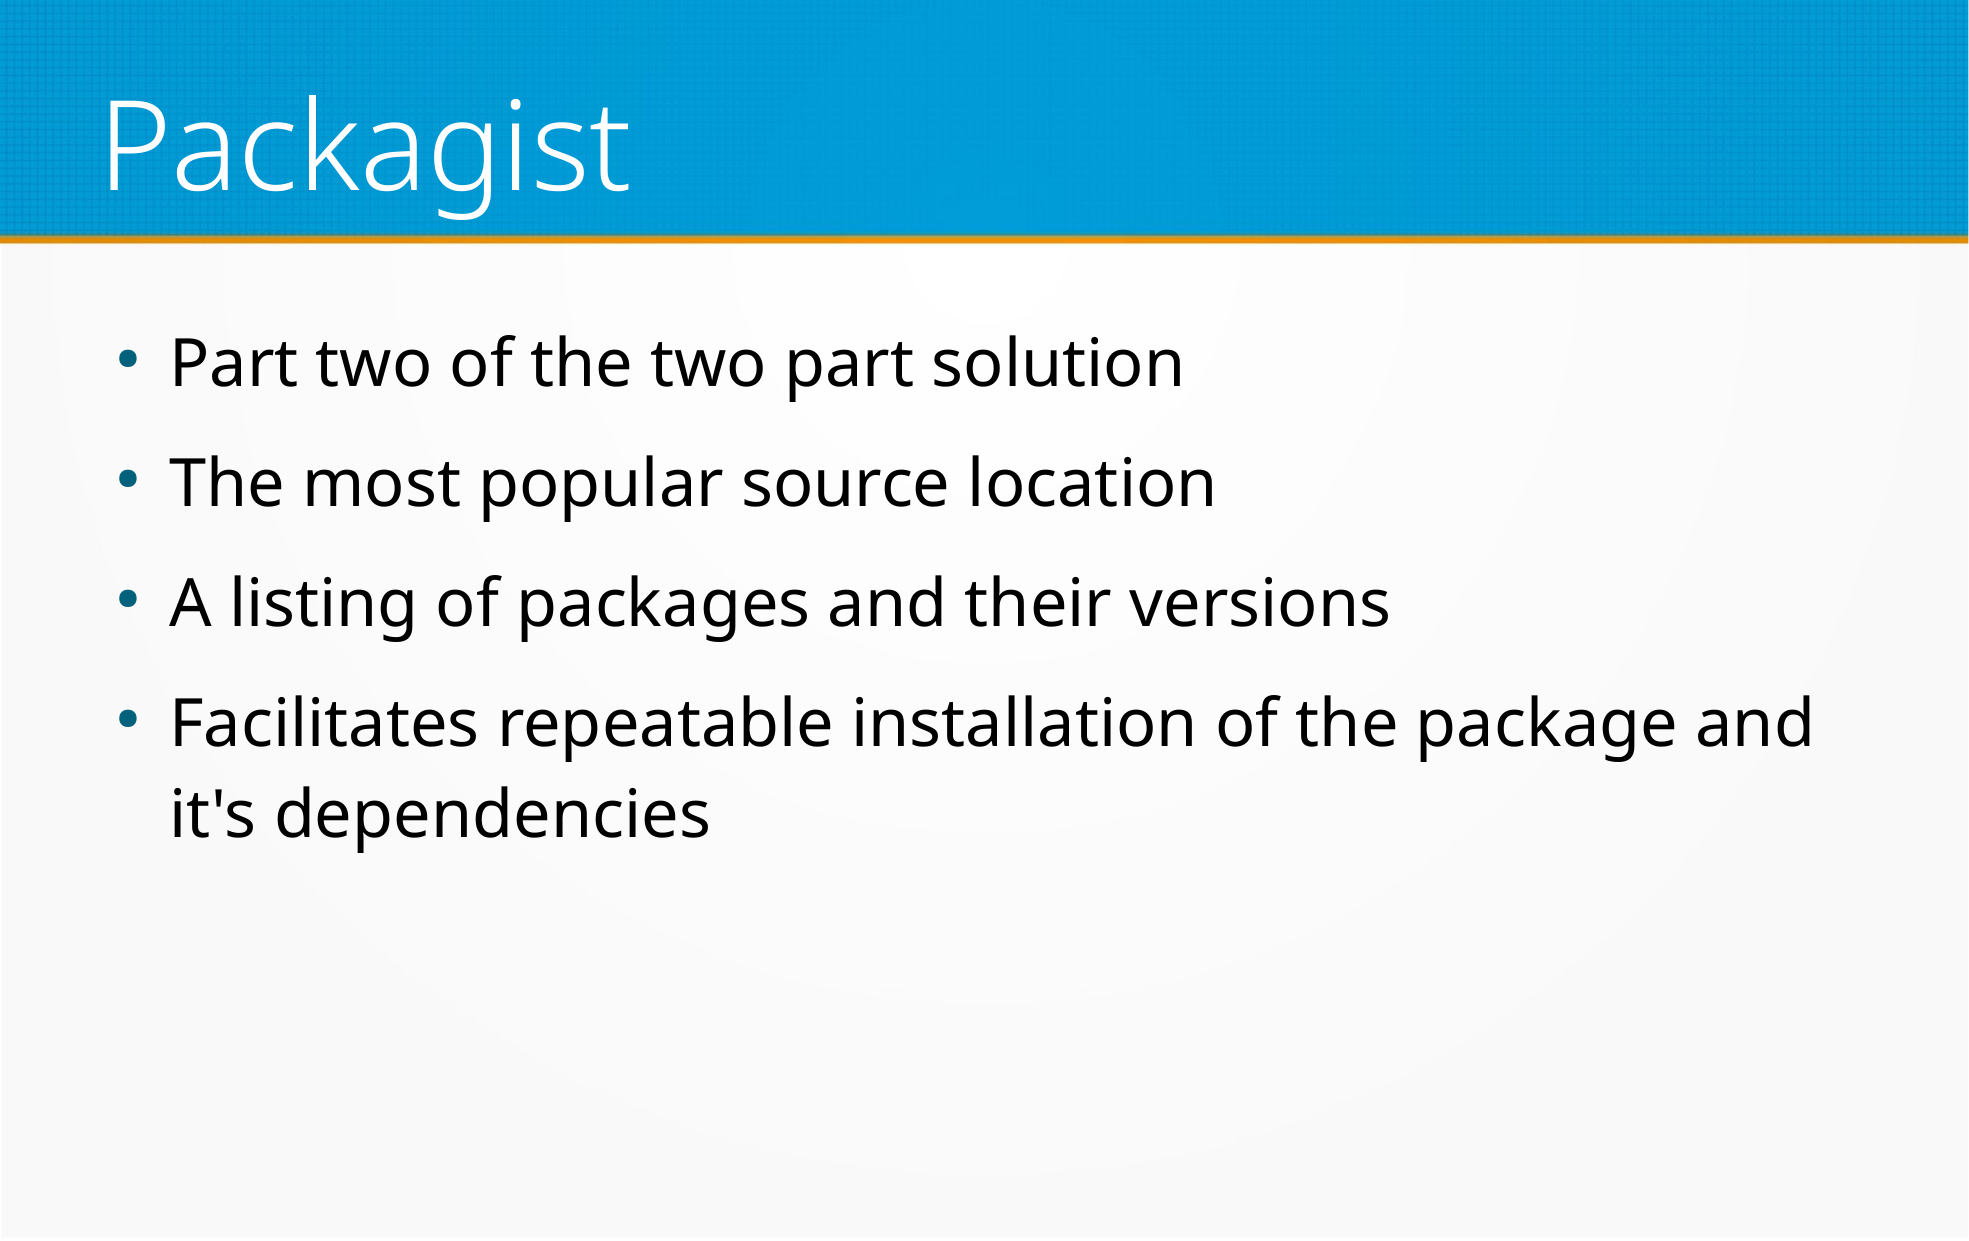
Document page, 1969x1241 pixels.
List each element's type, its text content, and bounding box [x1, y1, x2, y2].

title Packagist [98, 19, 1870, 227]
picture [0, 233, 1969, 1241]
list Part two of the two part solution The most popular source location A listing of packages and their versions Facilitates repeatable installation of the package and it's dependencies [98, 315, 1861, 1081]
